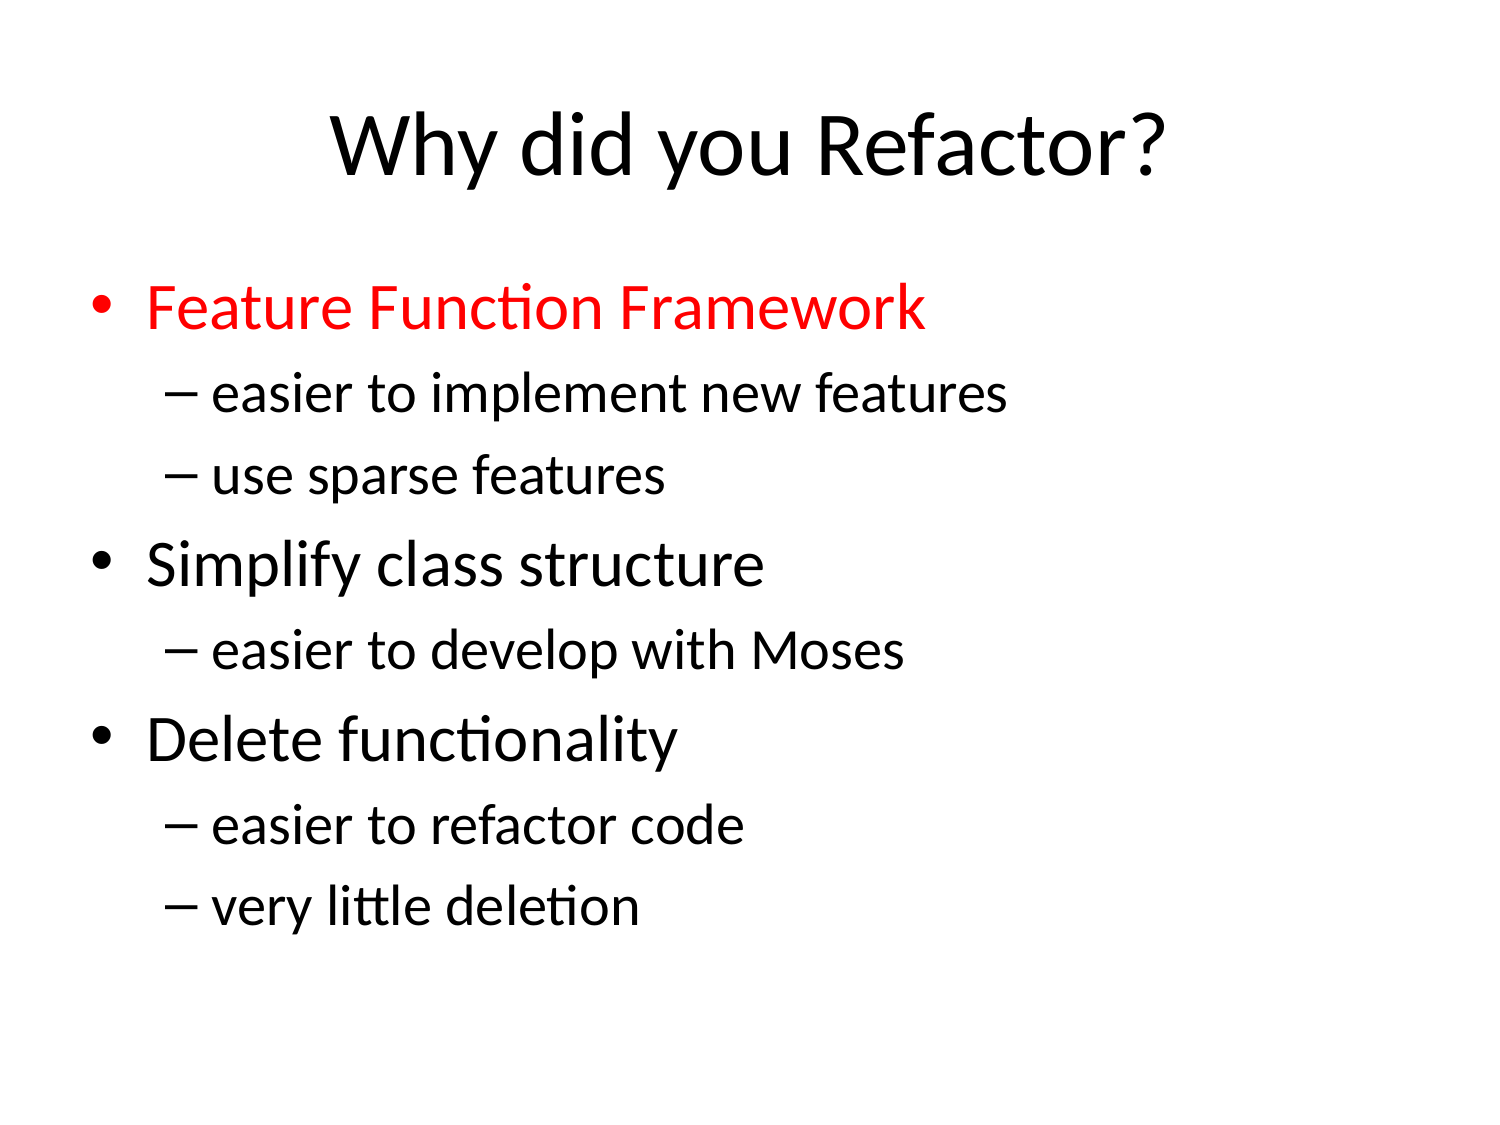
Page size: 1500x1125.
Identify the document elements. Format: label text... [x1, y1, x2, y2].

list Feature Function Framework easier to implement new features use sparse features Simplify class structure easier to develop with Moses Delete functionality easier to refactor code very little deletion [75, 255, 1425, 1083]
title Why did you Refactor? [75, 45, 1425, 233]
